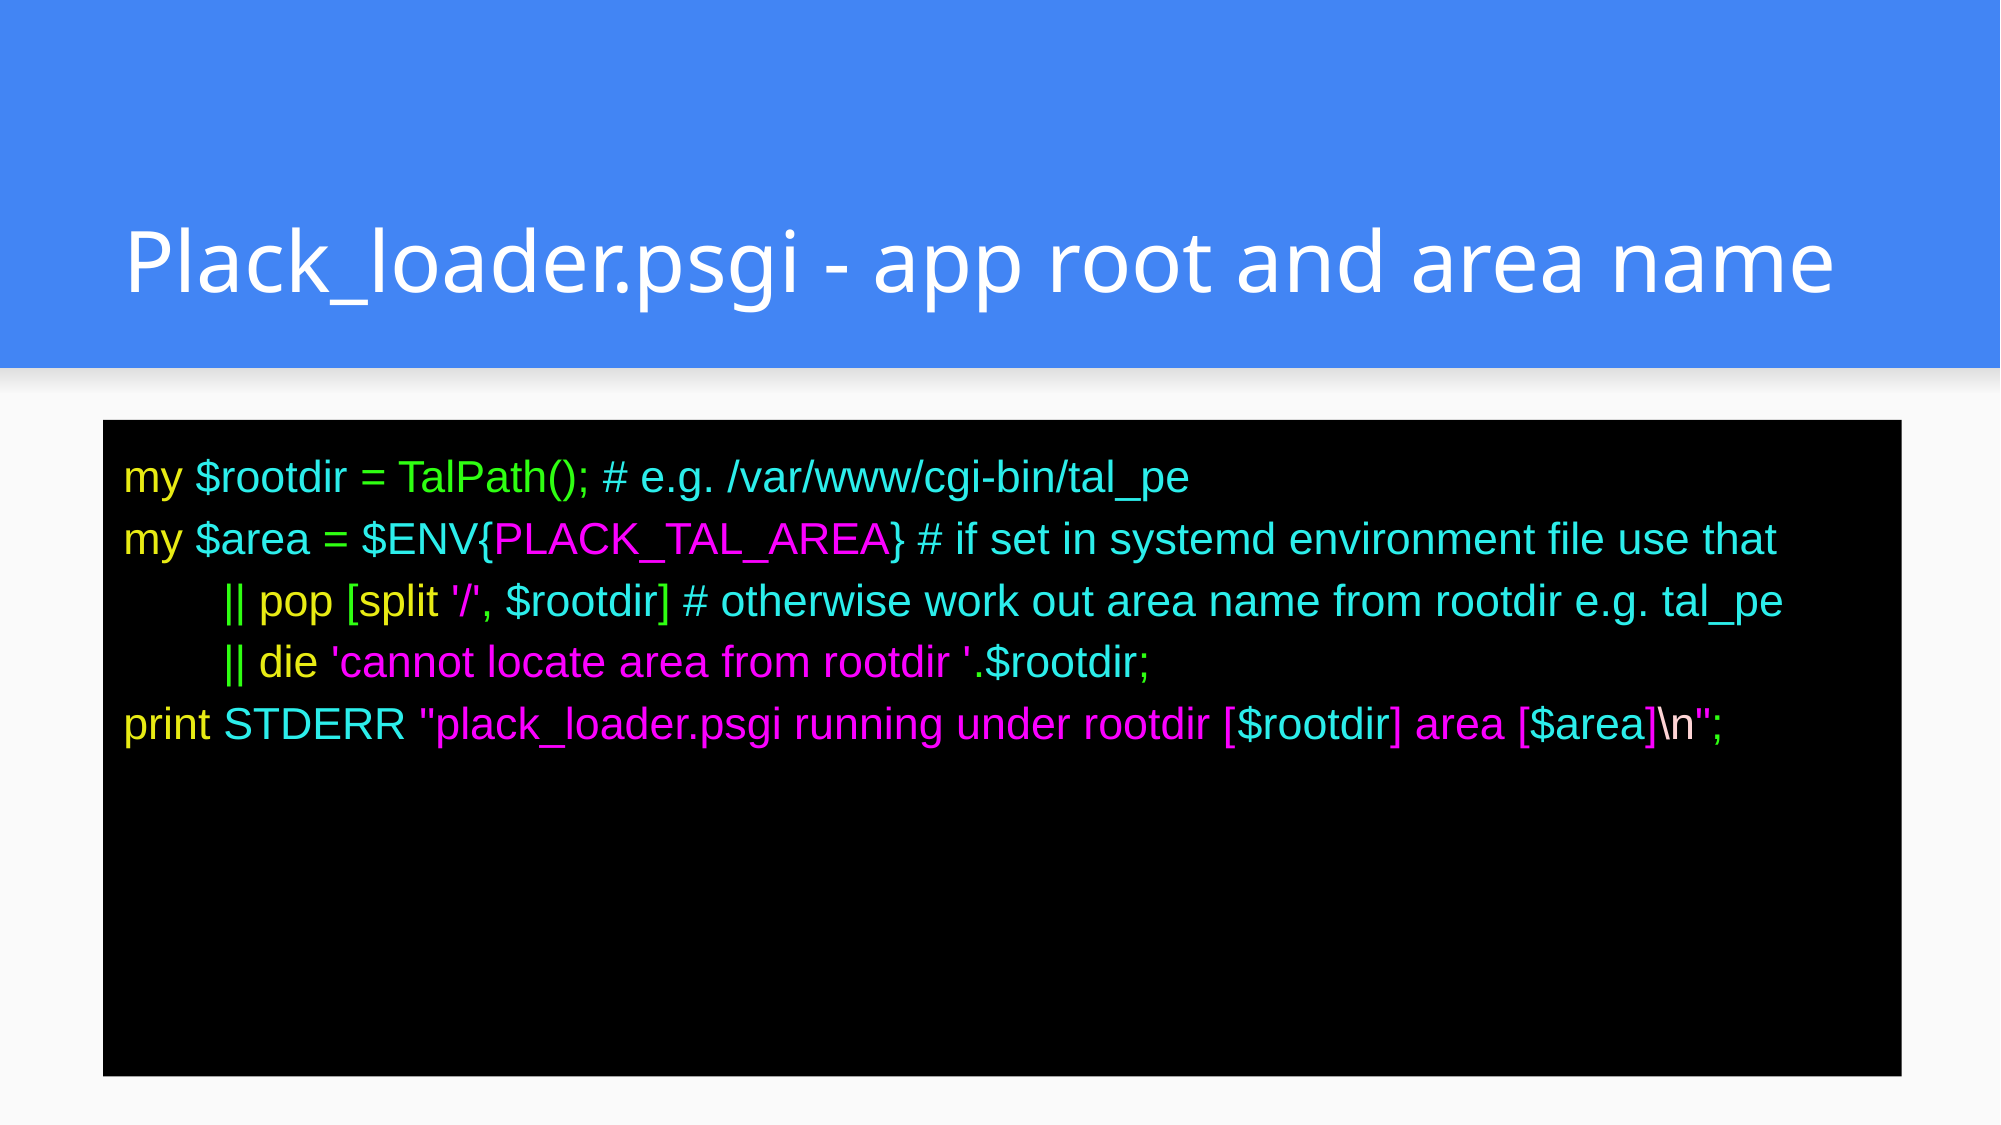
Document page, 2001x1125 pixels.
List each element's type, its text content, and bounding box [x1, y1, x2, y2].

list my $rootdir = TalPath(); # e.g. /var/www/cgi-bin/tal_pe my $area = $ENV{PLACK_TAL_AREA} # if set in systemd environment file use that || pop [split '/', $rootdir] # otherwise work out area name from rootdir e.g. tal_pe || die 'cannot locate area from rootdir '.$rootdir; print STDERR "plack_loader.psgi running under rootdir [$rootdir] area [$area]\n"; [103, 419, 1902, 1077]
title Plack_loader.psgi - app root and area name [103, 161, 1902, 330]
